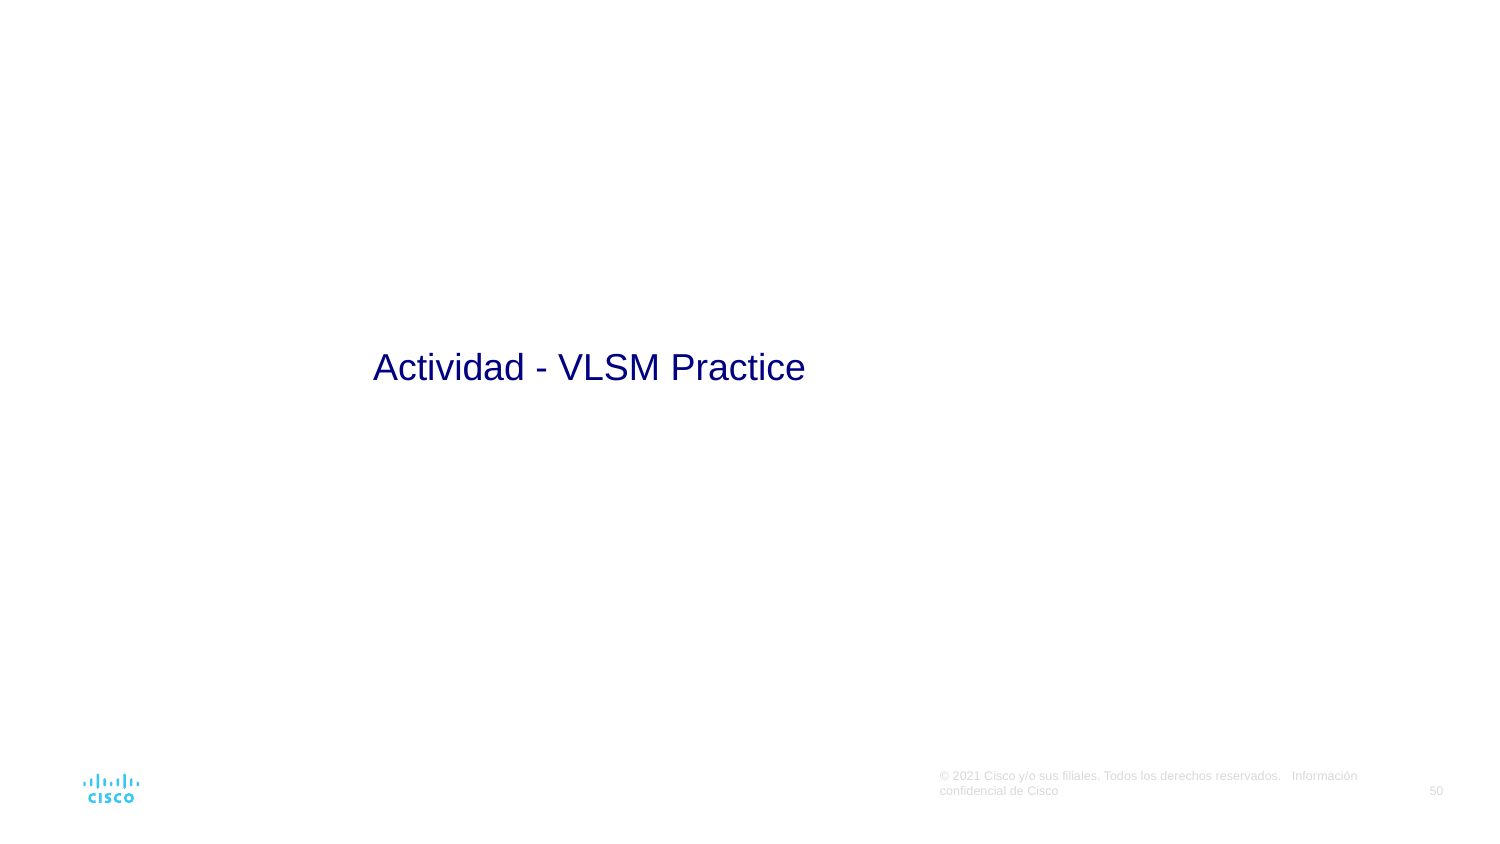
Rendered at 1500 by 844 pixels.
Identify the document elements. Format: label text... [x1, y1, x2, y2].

text_box Actividad - VLSM Practice [358, 338, 1004, 414]
